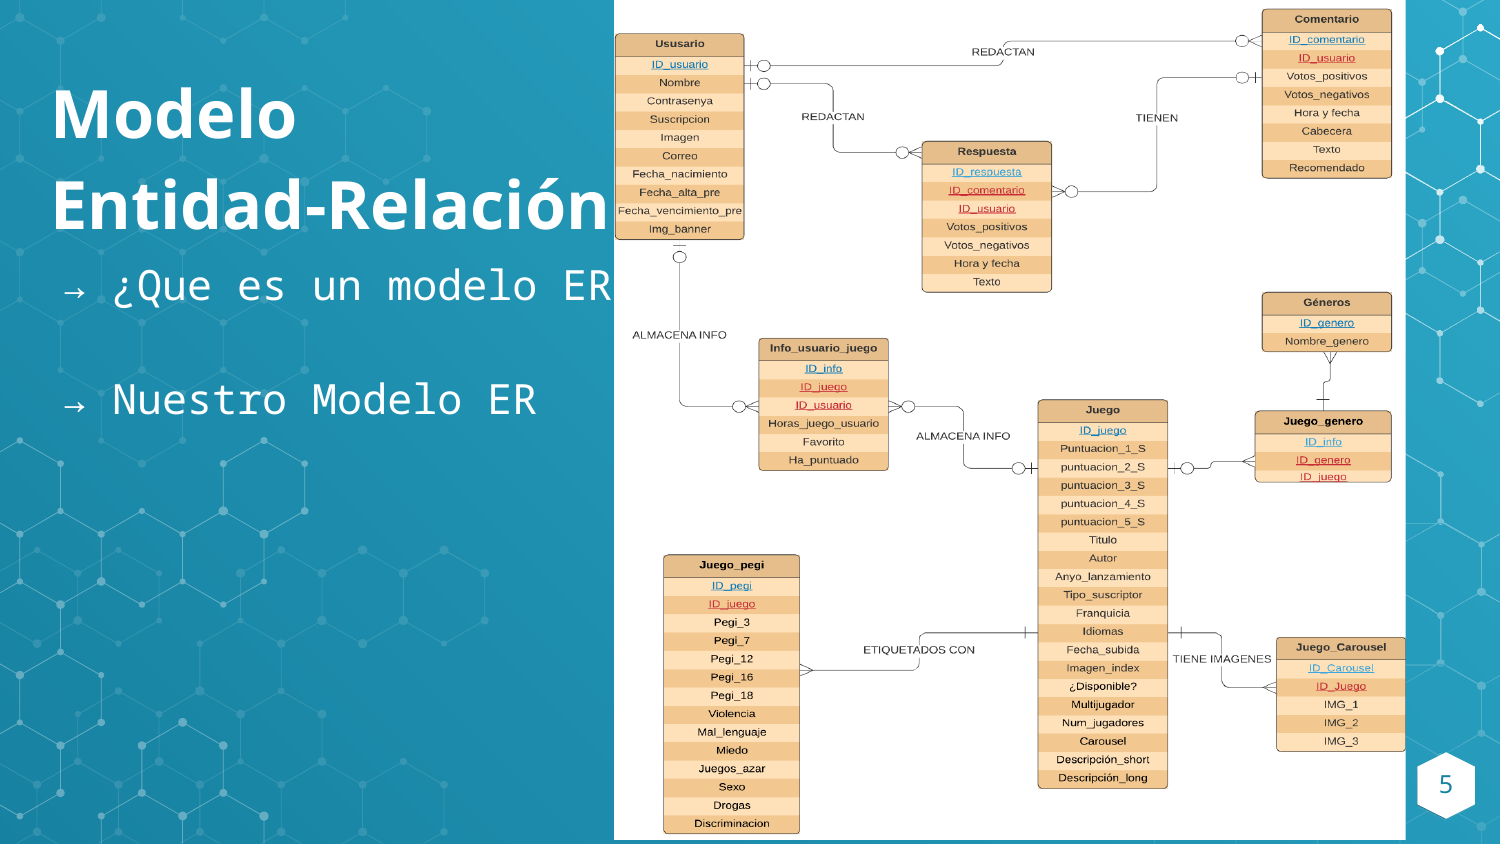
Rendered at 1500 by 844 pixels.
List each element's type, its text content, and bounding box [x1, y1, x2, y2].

slide_number <número> [1417, 752, 1475, 819]
text_box → ¿Que es un modelo ER? → Nuestro Modelo ER [47, 248, 614, 472]
picture [614, 0, 1406, 840]
text_box Modelo Entidad-Relación [35, 60, 614, 209]
